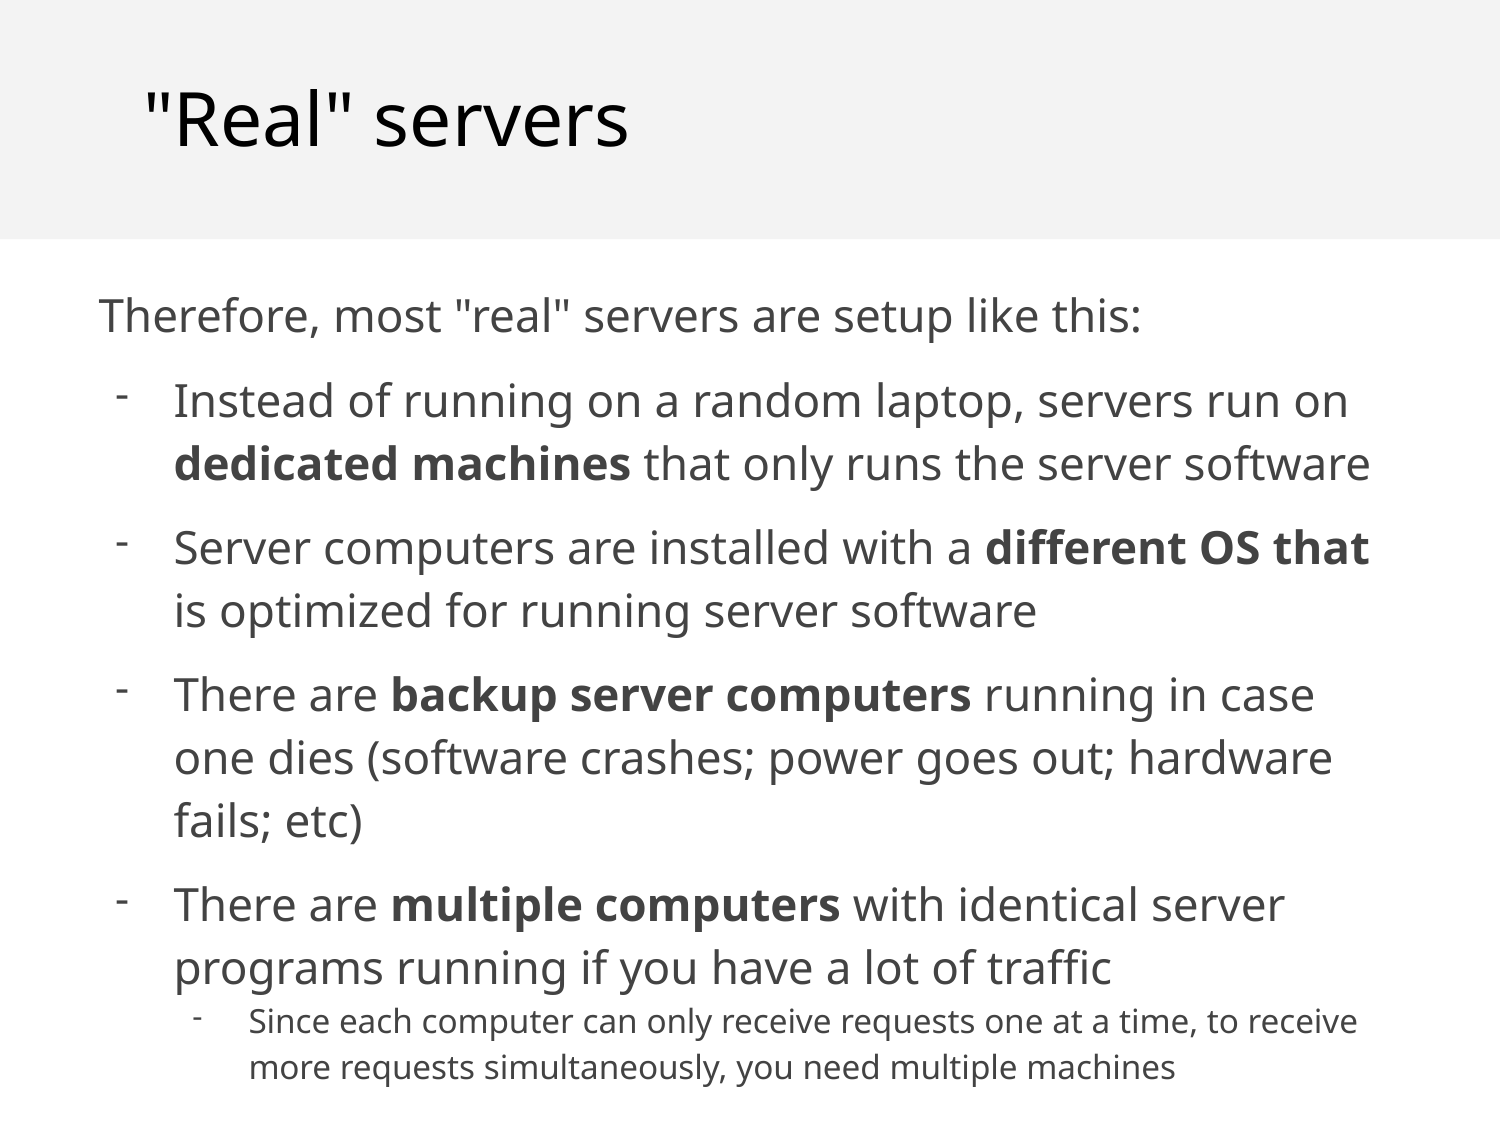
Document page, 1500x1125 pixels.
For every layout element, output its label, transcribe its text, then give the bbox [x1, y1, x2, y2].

title "Real" servers [128, 56, 1372, 183]
list Therefore, most "real" servers are setup like this: Instead of running on a random laptop, servers run on dedicated machines that only runs the server software Server computers are installed with a different OS that is optimized for running server software There are backup server computers running in case one dies (software crashes; power goes out; hardware fails; etc) There are multiple computers with identical server programs running if you have a lot of traffic Since each computer can only receive requests one at a time, to receive more requests simultaneously, you need multiple machines [83, 263, 1417, 1088]
